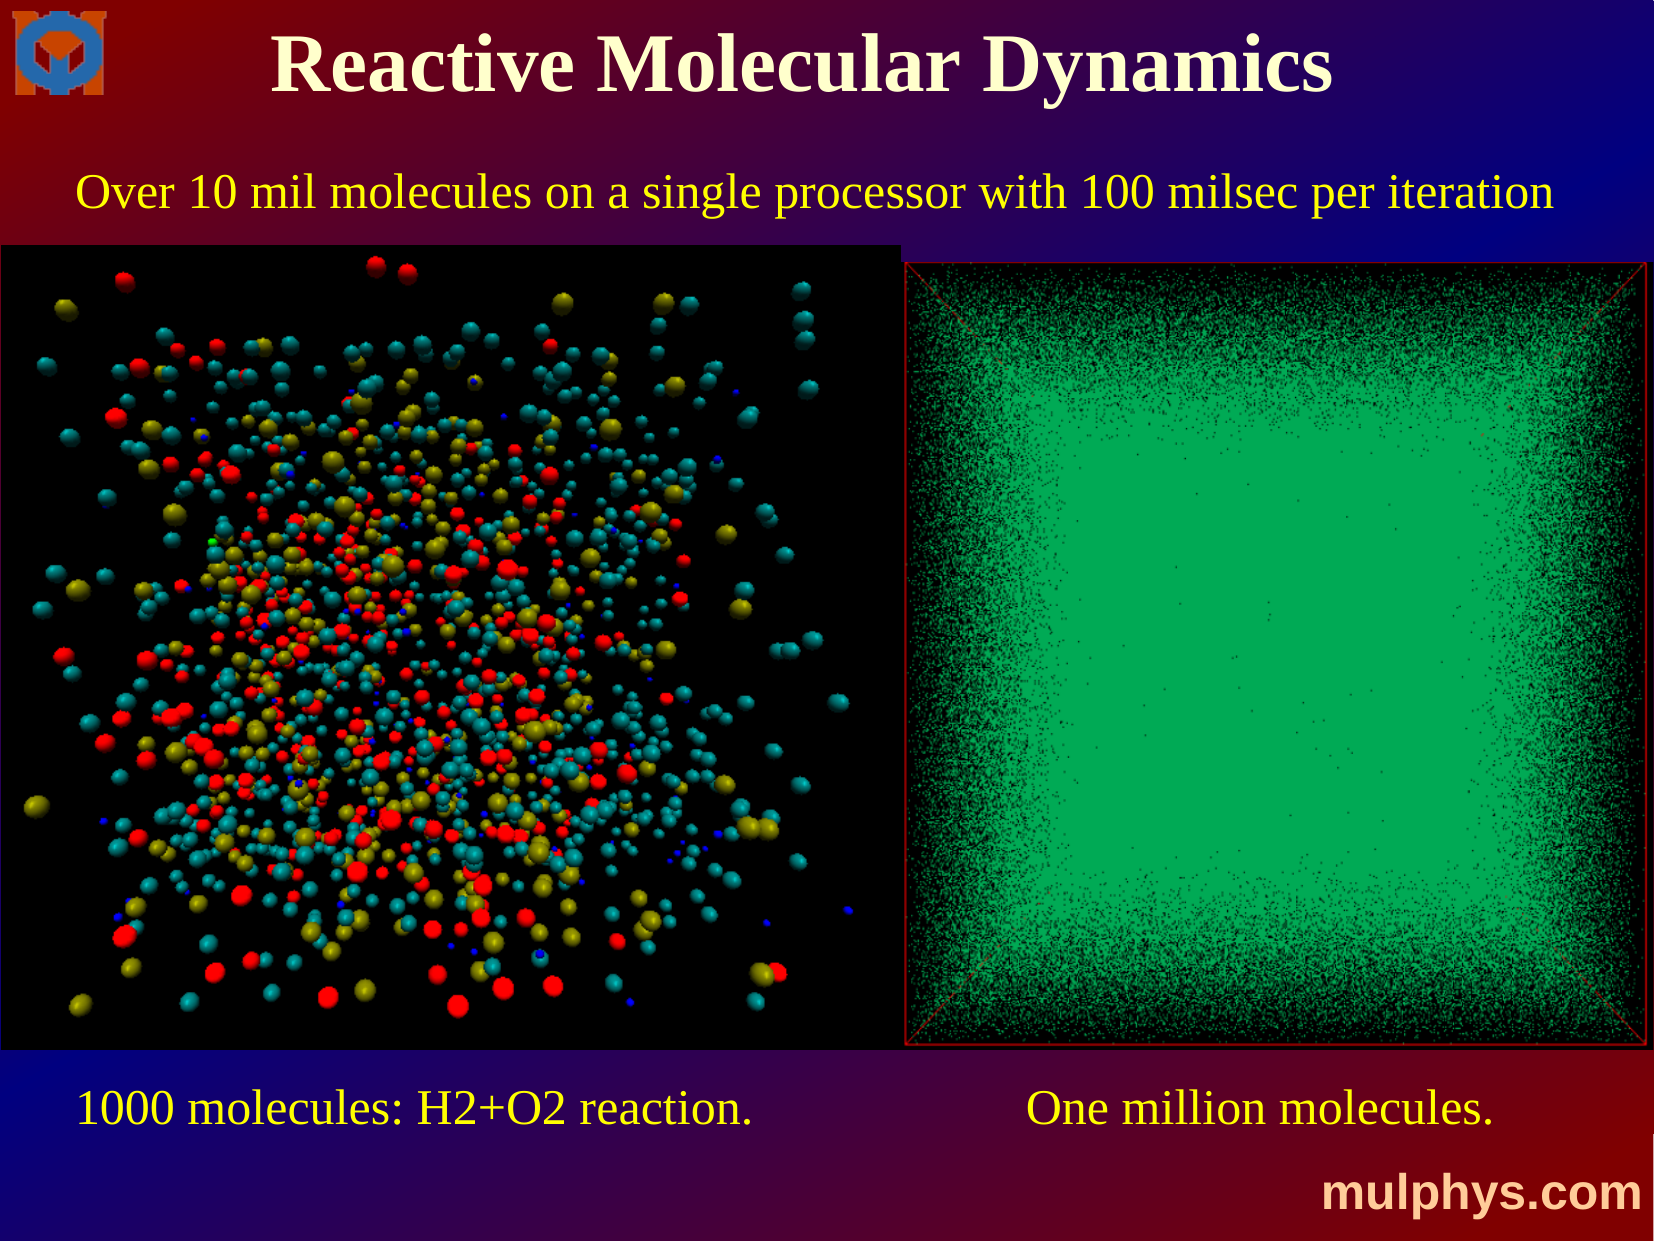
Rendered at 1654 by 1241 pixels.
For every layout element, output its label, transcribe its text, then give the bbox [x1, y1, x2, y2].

text_box Reactive Molecular Dynamics [270, 16, 1336, 126]
text_box One million molecules. [1025, 1079, 1583, 1141]
text_box Over 10 mil molecules on a single processor with 100 milsec per iteration [75, 164, 1613, 226]
picture [11, 11, 110, 95]
picture [1, 245, 1654, 1051]
text_box mulphys.com [1320, 1164, 1644, 1230]
text_box 1000 molecules: H2+O2 reaction. [75, 1079, 788, 1141]
